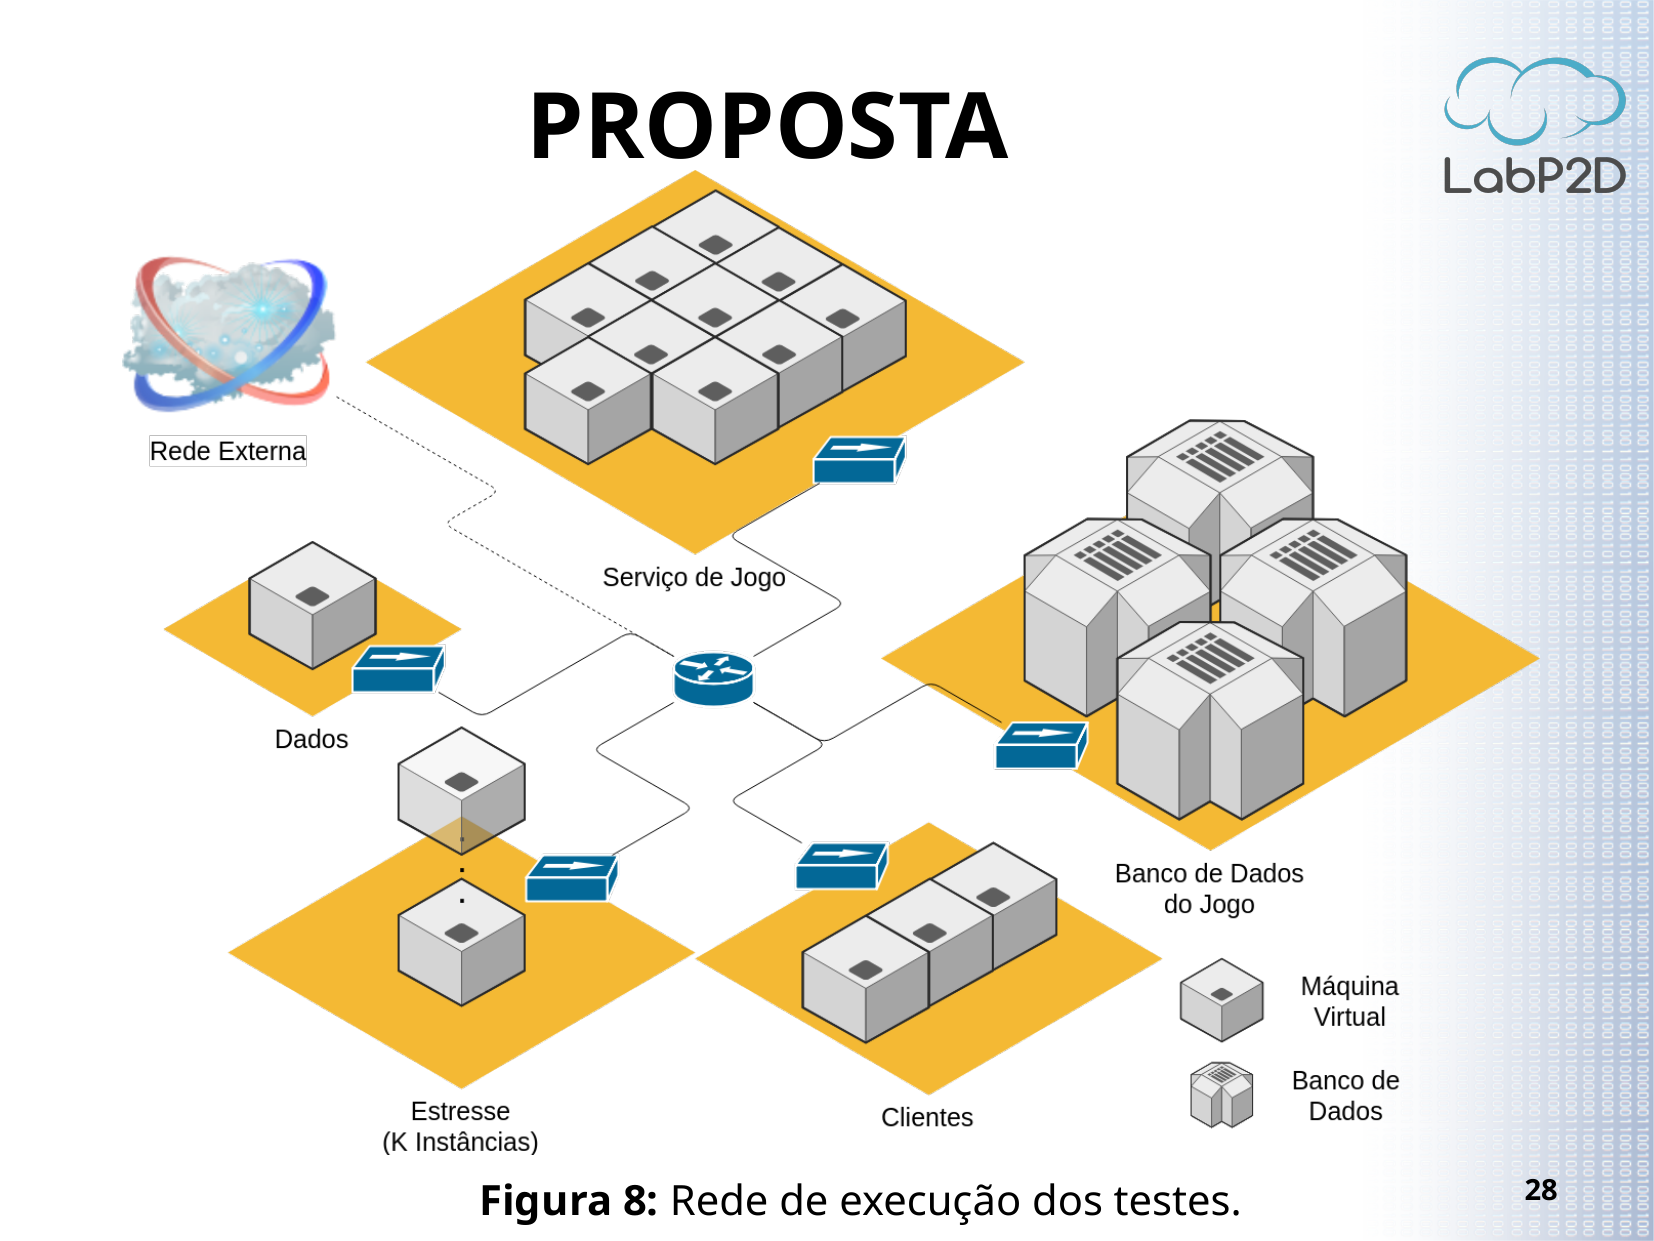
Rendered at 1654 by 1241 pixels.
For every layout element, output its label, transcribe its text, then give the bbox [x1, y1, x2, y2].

title PROPOSTA [82, 19, 1453, 227]
text_box Figura 8: Rede de execução dos testes. [464, 1163, 1189, 1241]
picture [122, 1, 1654, 1240]
